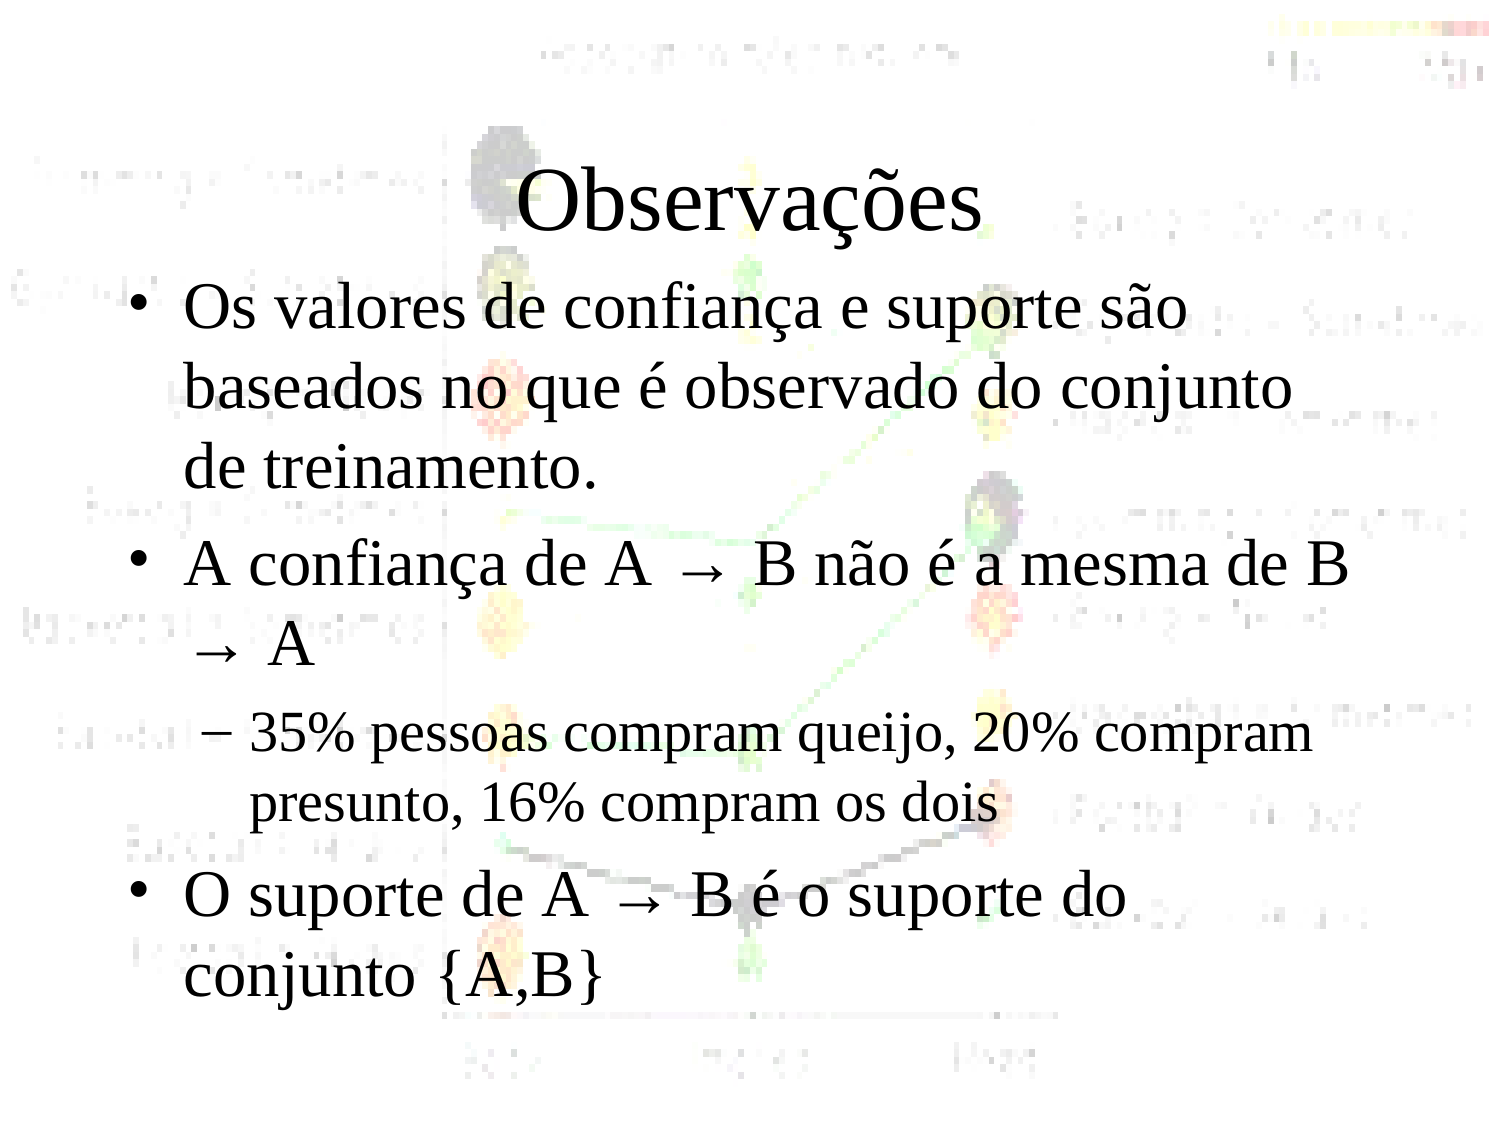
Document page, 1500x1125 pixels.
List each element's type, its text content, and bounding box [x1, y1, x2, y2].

title Observações [112, 75, 1388, 254]
list Os valores de confiança e suporte são baseados no que é observado do conjunto de treinamento. A confiança de A → B não é a mesma de B → A 35% pessoas compram queijo, 20% compram presunto, 16% compram os dois O suporte de A → B é o suporte do conjunto {A,B} [112, 254, 1388, 1018]
